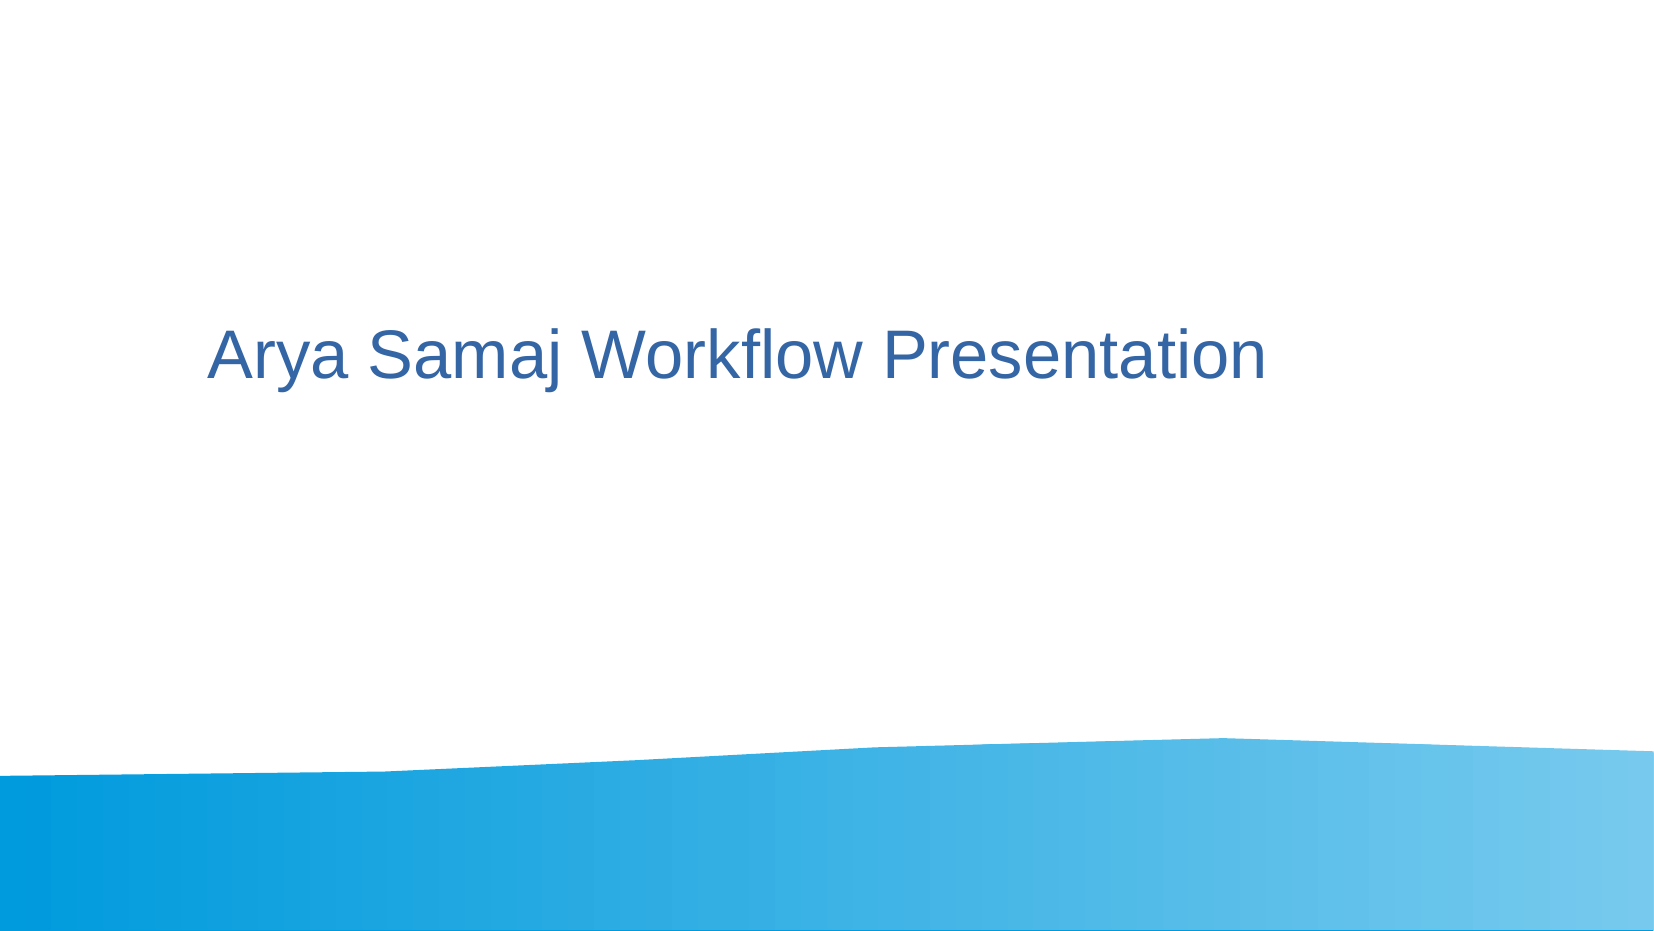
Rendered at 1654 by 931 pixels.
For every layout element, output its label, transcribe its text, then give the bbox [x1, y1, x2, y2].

title Arya Samaj Workflow Presentation [0, 265, 1477, 443]
